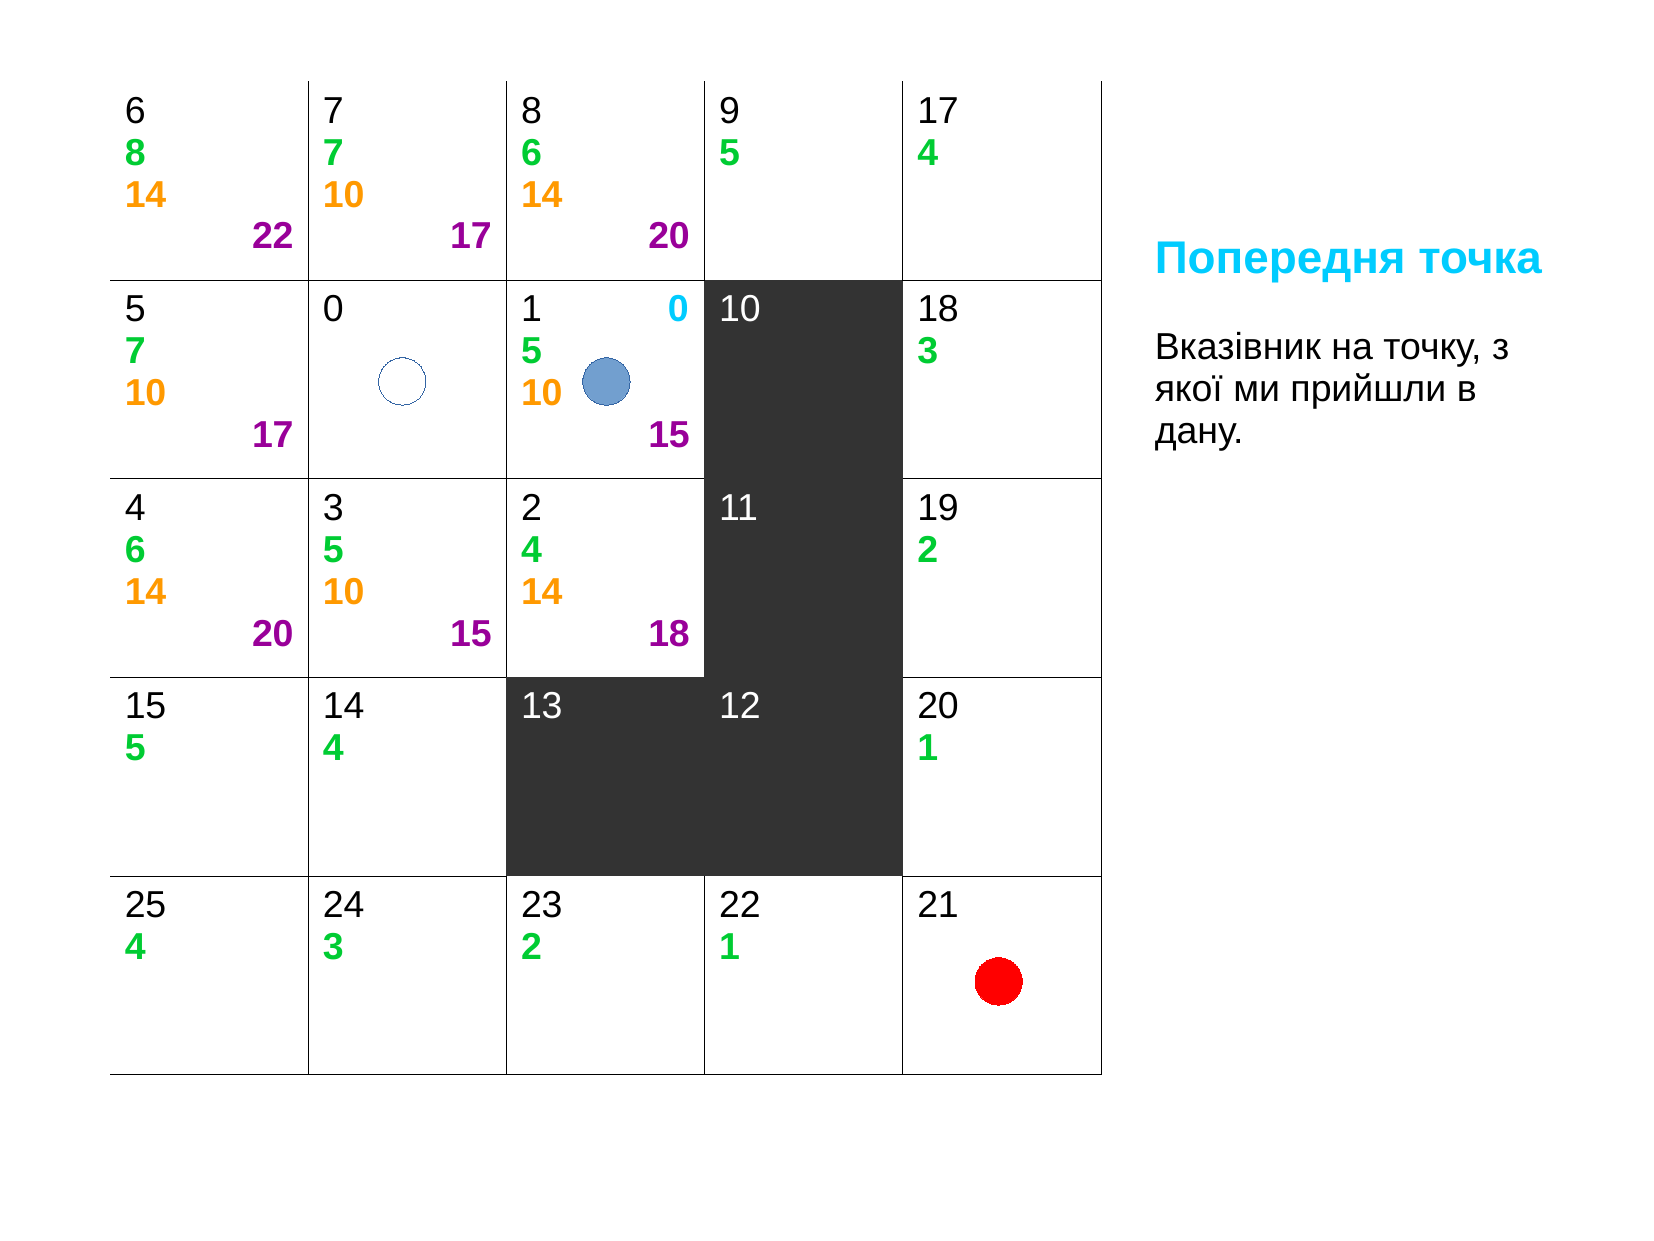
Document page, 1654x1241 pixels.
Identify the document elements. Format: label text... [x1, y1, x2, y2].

table_cell 21 [903, 877, 1101, 1074]
table_cell 5 7 10 17 [110, 281, 308, 478]
table_header 7 7 10 17 [309, 81, 506, 280]
table_cell 3 5 10 15 [309, 479, 506, 677]
table_cell 13 [506, 677, 704, 876]
table_cell 23 2 [507, 876, 704, 1074]
table_cell 0 [309, 281, 506, 478]
table_cell 22 1 [705, 876, 902, 1074]
table_cell 24 3 [309, 877, 506, 1074]
table_header 9 5 [705, 81, 902, 280]
table_cell 18 3 [903, 281, 1101, 478]
table_cell 4 6 14 20 [110, 479, 308, 677]
table_header 8 6 14 20 [507, 81, 704, 280]
table_cell 15 5 [110, 678, 308, 876]
table_cell 14 4 [309, 678, 506, 876]
table_cell 1 0 5 10 15 [507, 281, 704, 478]
table_header 17 4 [903, 81, 1101, 280]
text_box [975, 957, 1023, 1006]
table_cell 11 [704, 479, 903, 677]
text_box [378, 357, 426, 406]
table_cell 19 2 [903, 479, 1101, 677]
text_box [582, 357, 631, 406]
table_cell 2 4 14 18 [507, 479, 704, 677]
table_cell 25 4 [110, 877, 308, 1074]
table_cell 12 [704, 677, 903, 876]
table_cell 10 [704, 280, 903, 479]
table_cell 20 1 [903, 678, 1101, 876]
text_box Попередня точка Вказівник на точку, з якої ми прийшли в дану. [1140, 225, 1592, 418]
table_header 6 8 14 22 [110, 81, 308, 280]
